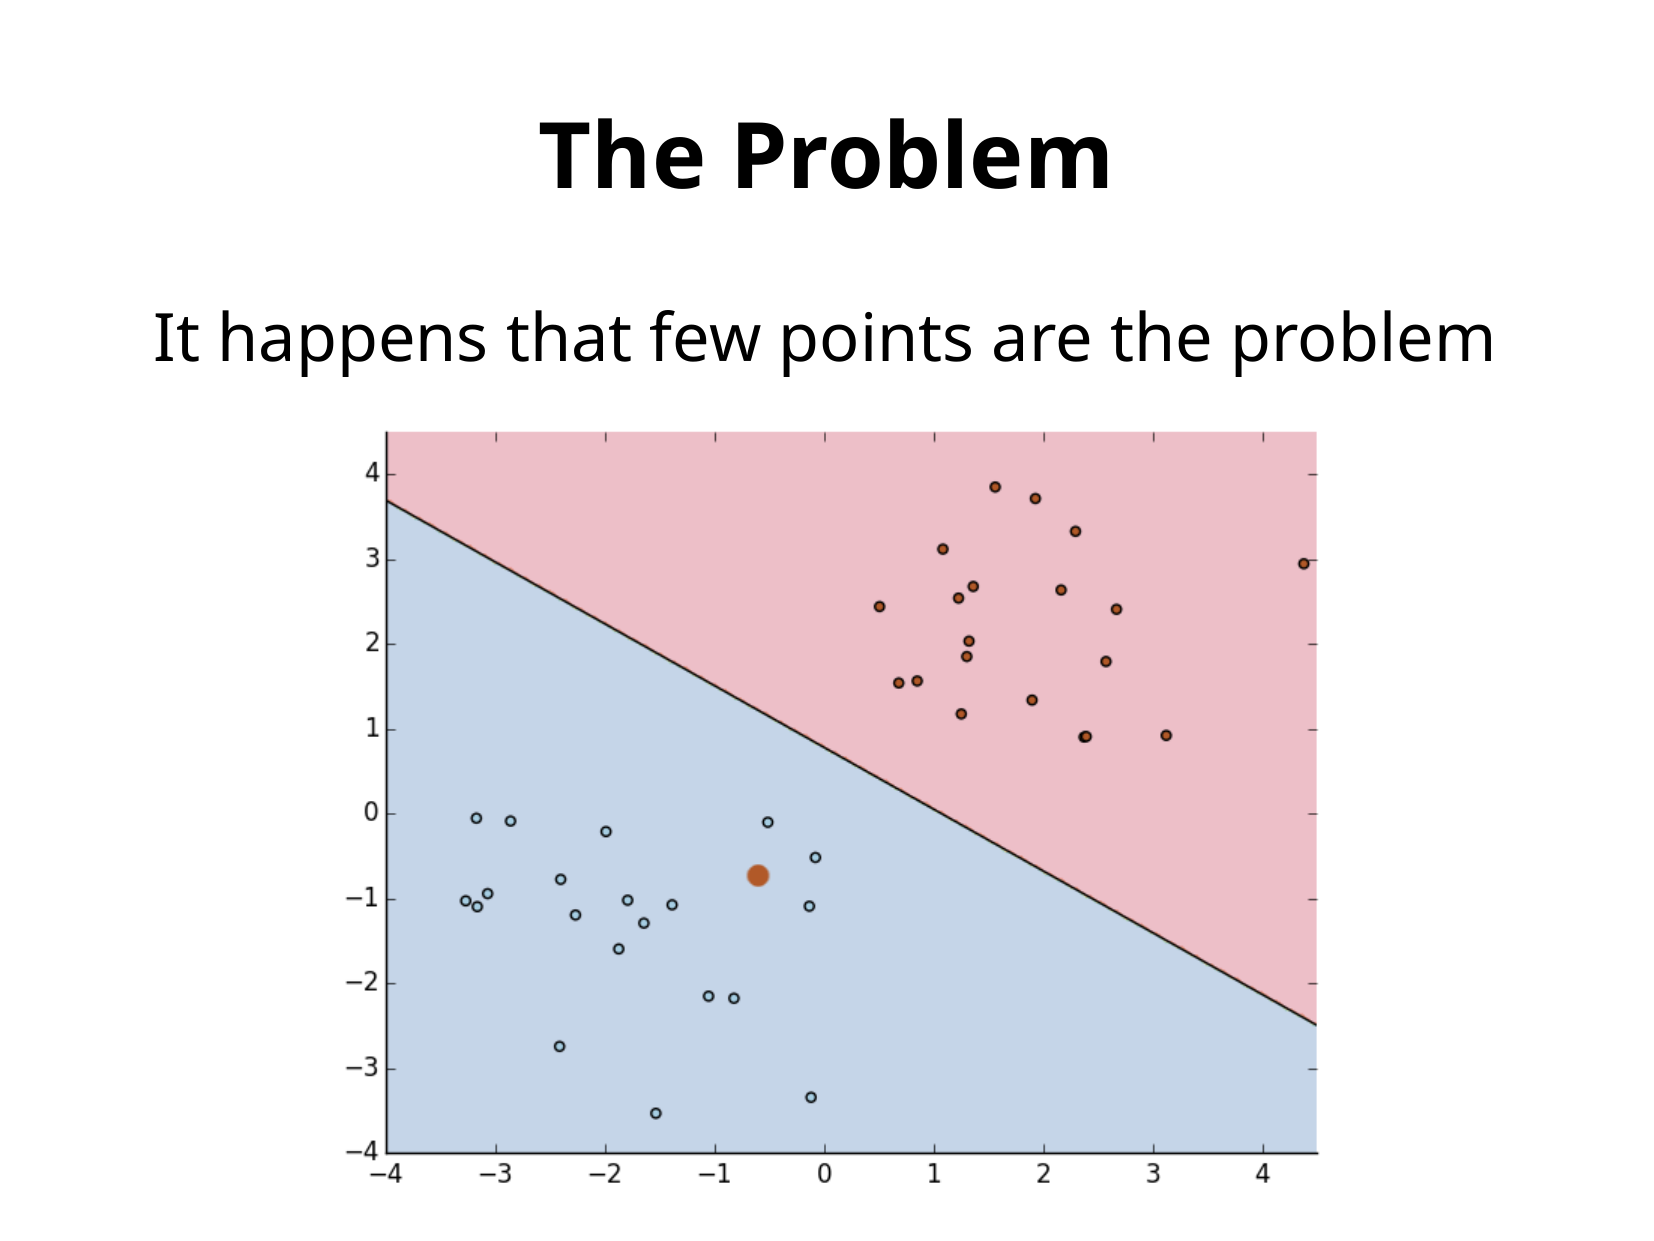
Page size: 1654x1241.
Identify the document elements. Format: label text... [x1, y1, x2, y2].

list It happens that few points are the problem [82, 290, 1571, 1010]
picture [236, 1010, 1437, 1241]
title The Problem [82, 49, 1571, 257]
